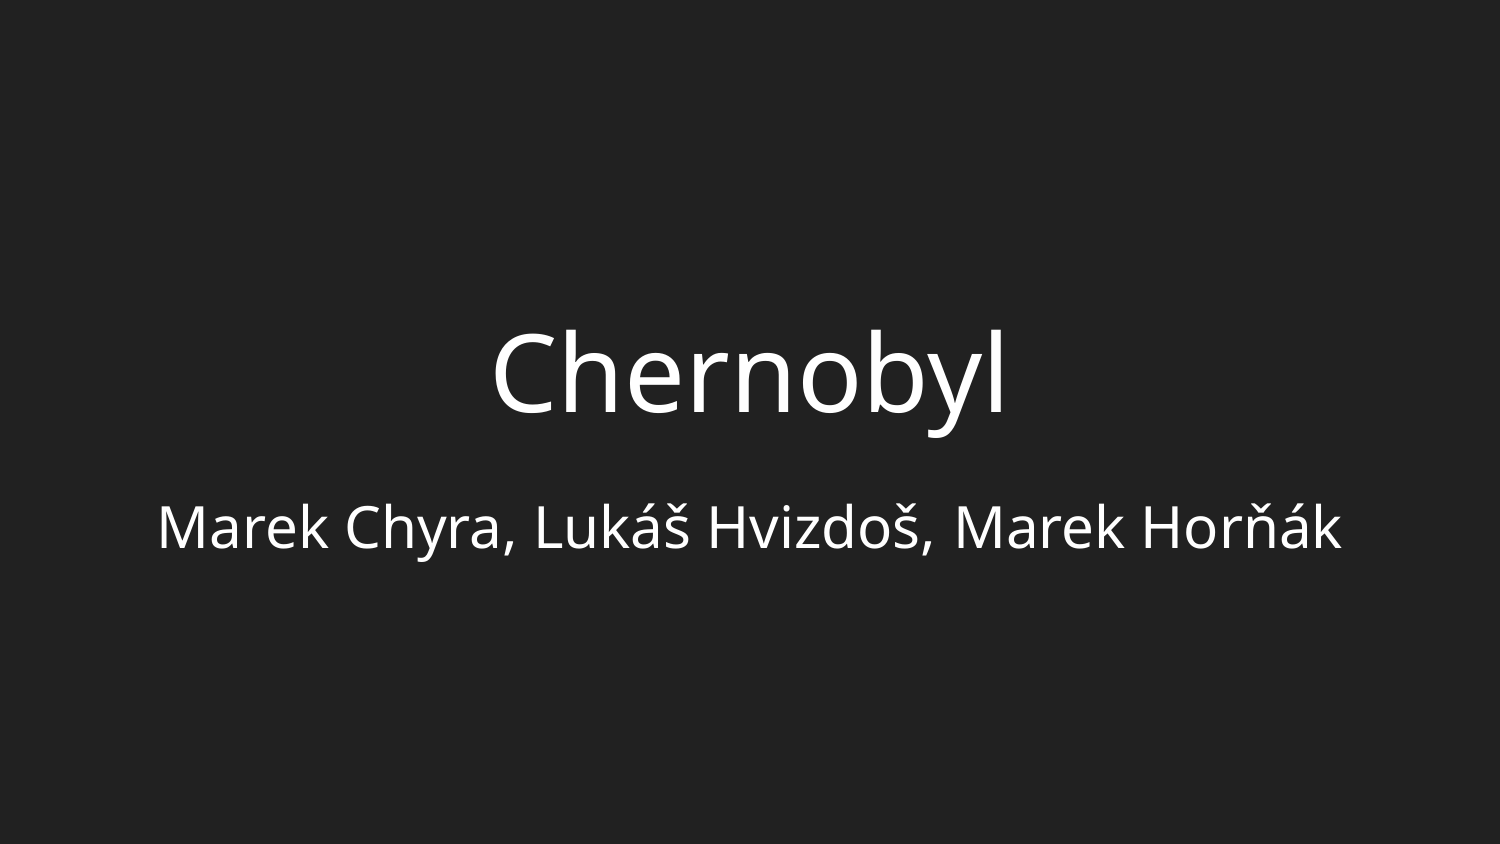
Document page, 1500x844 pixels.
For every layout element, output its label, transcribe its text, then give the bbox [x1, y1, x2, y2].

subtitle Marek Chyra, Lukáš Hvizdoš, Marek Horňák [51, 464, 1449, 595]
title Chernobyl [51, 122, 1449, 459]
